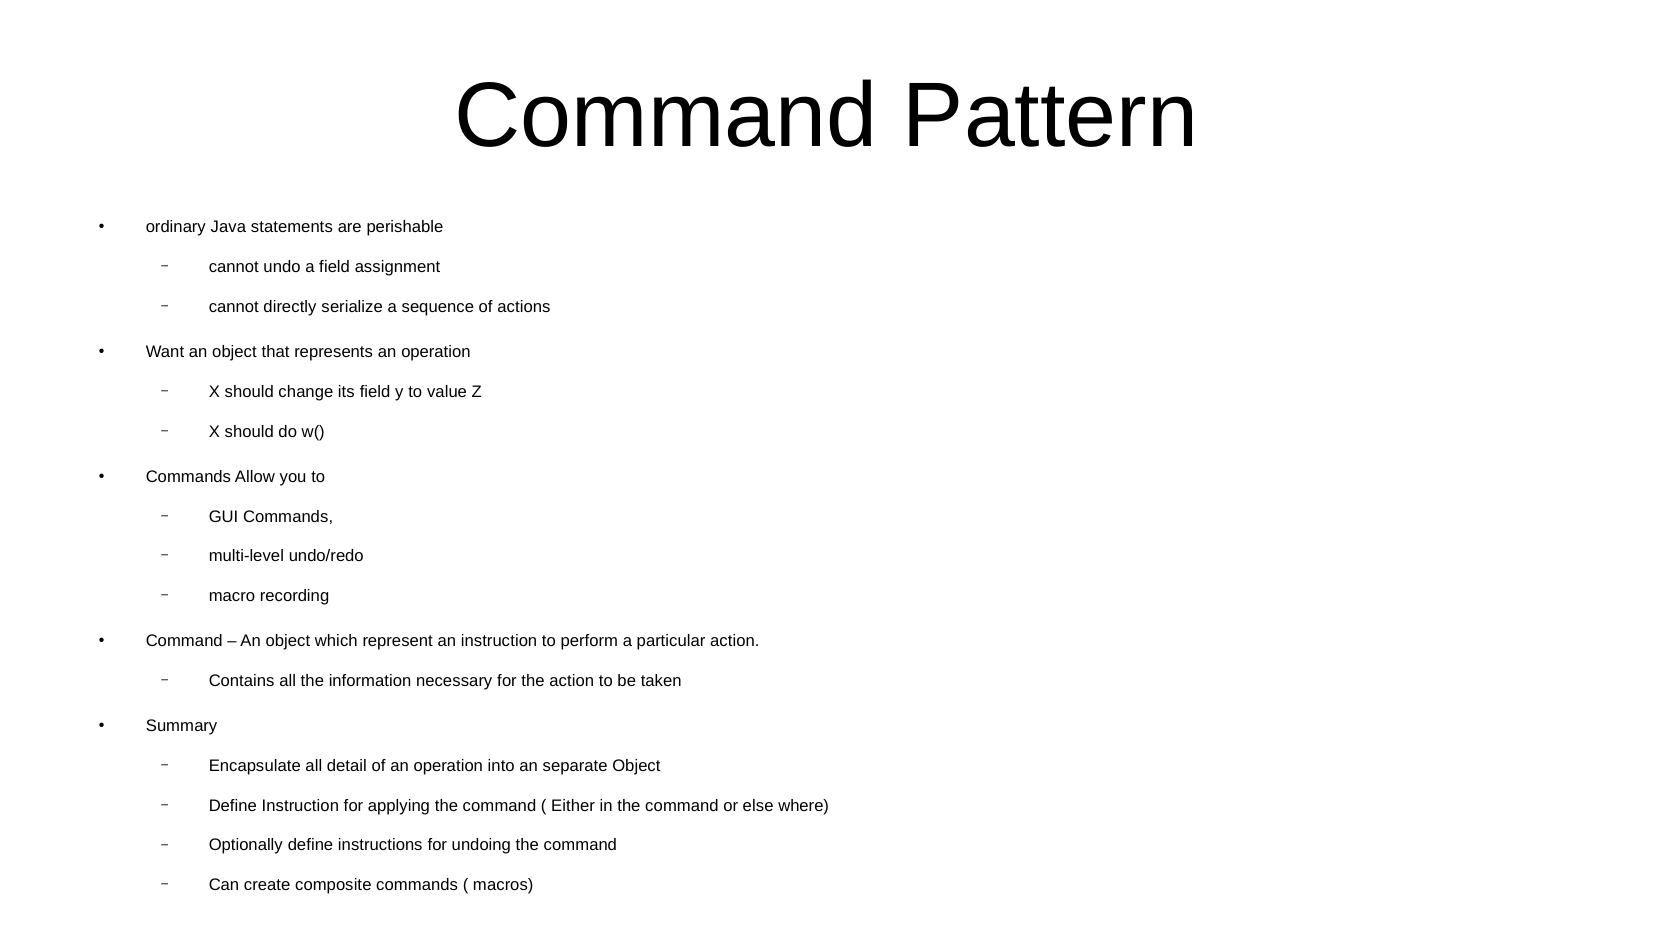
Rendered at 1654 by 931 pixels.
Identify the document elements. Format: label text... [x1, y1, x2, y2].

list ordinary Java statements are perishable cannot undo a field assignment cannot directly serialize a sequence of actions Want an object that represents an operation X should change its field y to value Z X should do w() Commands Allow you to GUI Commands, multi-level undo/redo macro recording Command – An object which represent an instruction to perform a particular action. Contains all the information necessary for the action to be taken Summary Encapsulate all detail of an operation into an separate Object Define Instruction for applying the command ( Either in the command or else where) Optionally define instructions for undoing the command Can create composite commands ( macros) [82, 217, 1576, 901]
title Command Pattern [82, 37, 1571, 193]
